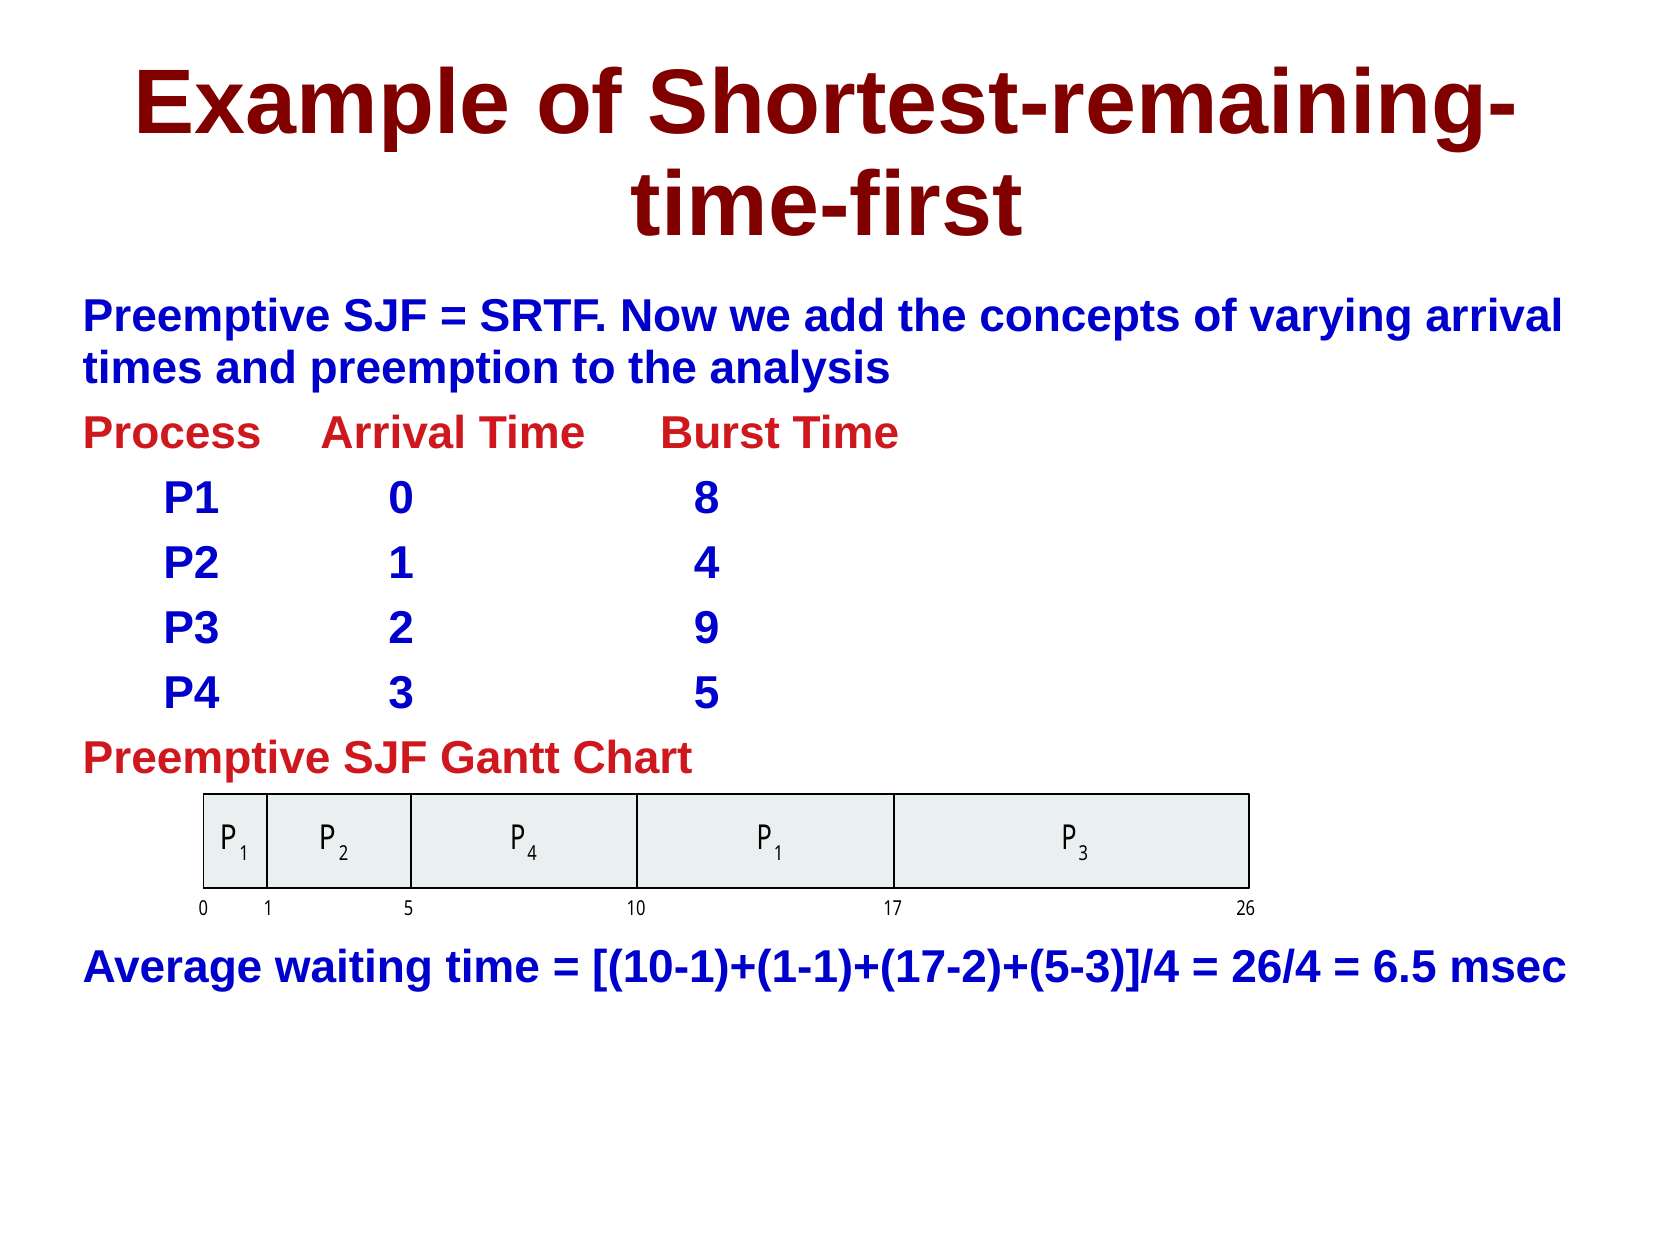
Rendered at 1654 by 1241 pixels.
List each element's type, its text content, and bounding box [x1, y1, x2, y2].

picture [191, 790, 1264, 922]
list Preemptive SJF = SRTF. Now we add the concepts of varying arrival times and preemption to the analysis Process Arrival Time Burst Time P1 0 8 P2 1 4 P3 2 9 P4 3 5 Preemptive SJF Gantt Chart Average waiting time = [(10-1)+(1-1)+(17-2)+(5-3)]/4 = 26/4 = 6.5 msec [82, 290, 1571, 1010]
title Example of Shortest-remaining-time-first [82, 49, 1571, 257]
